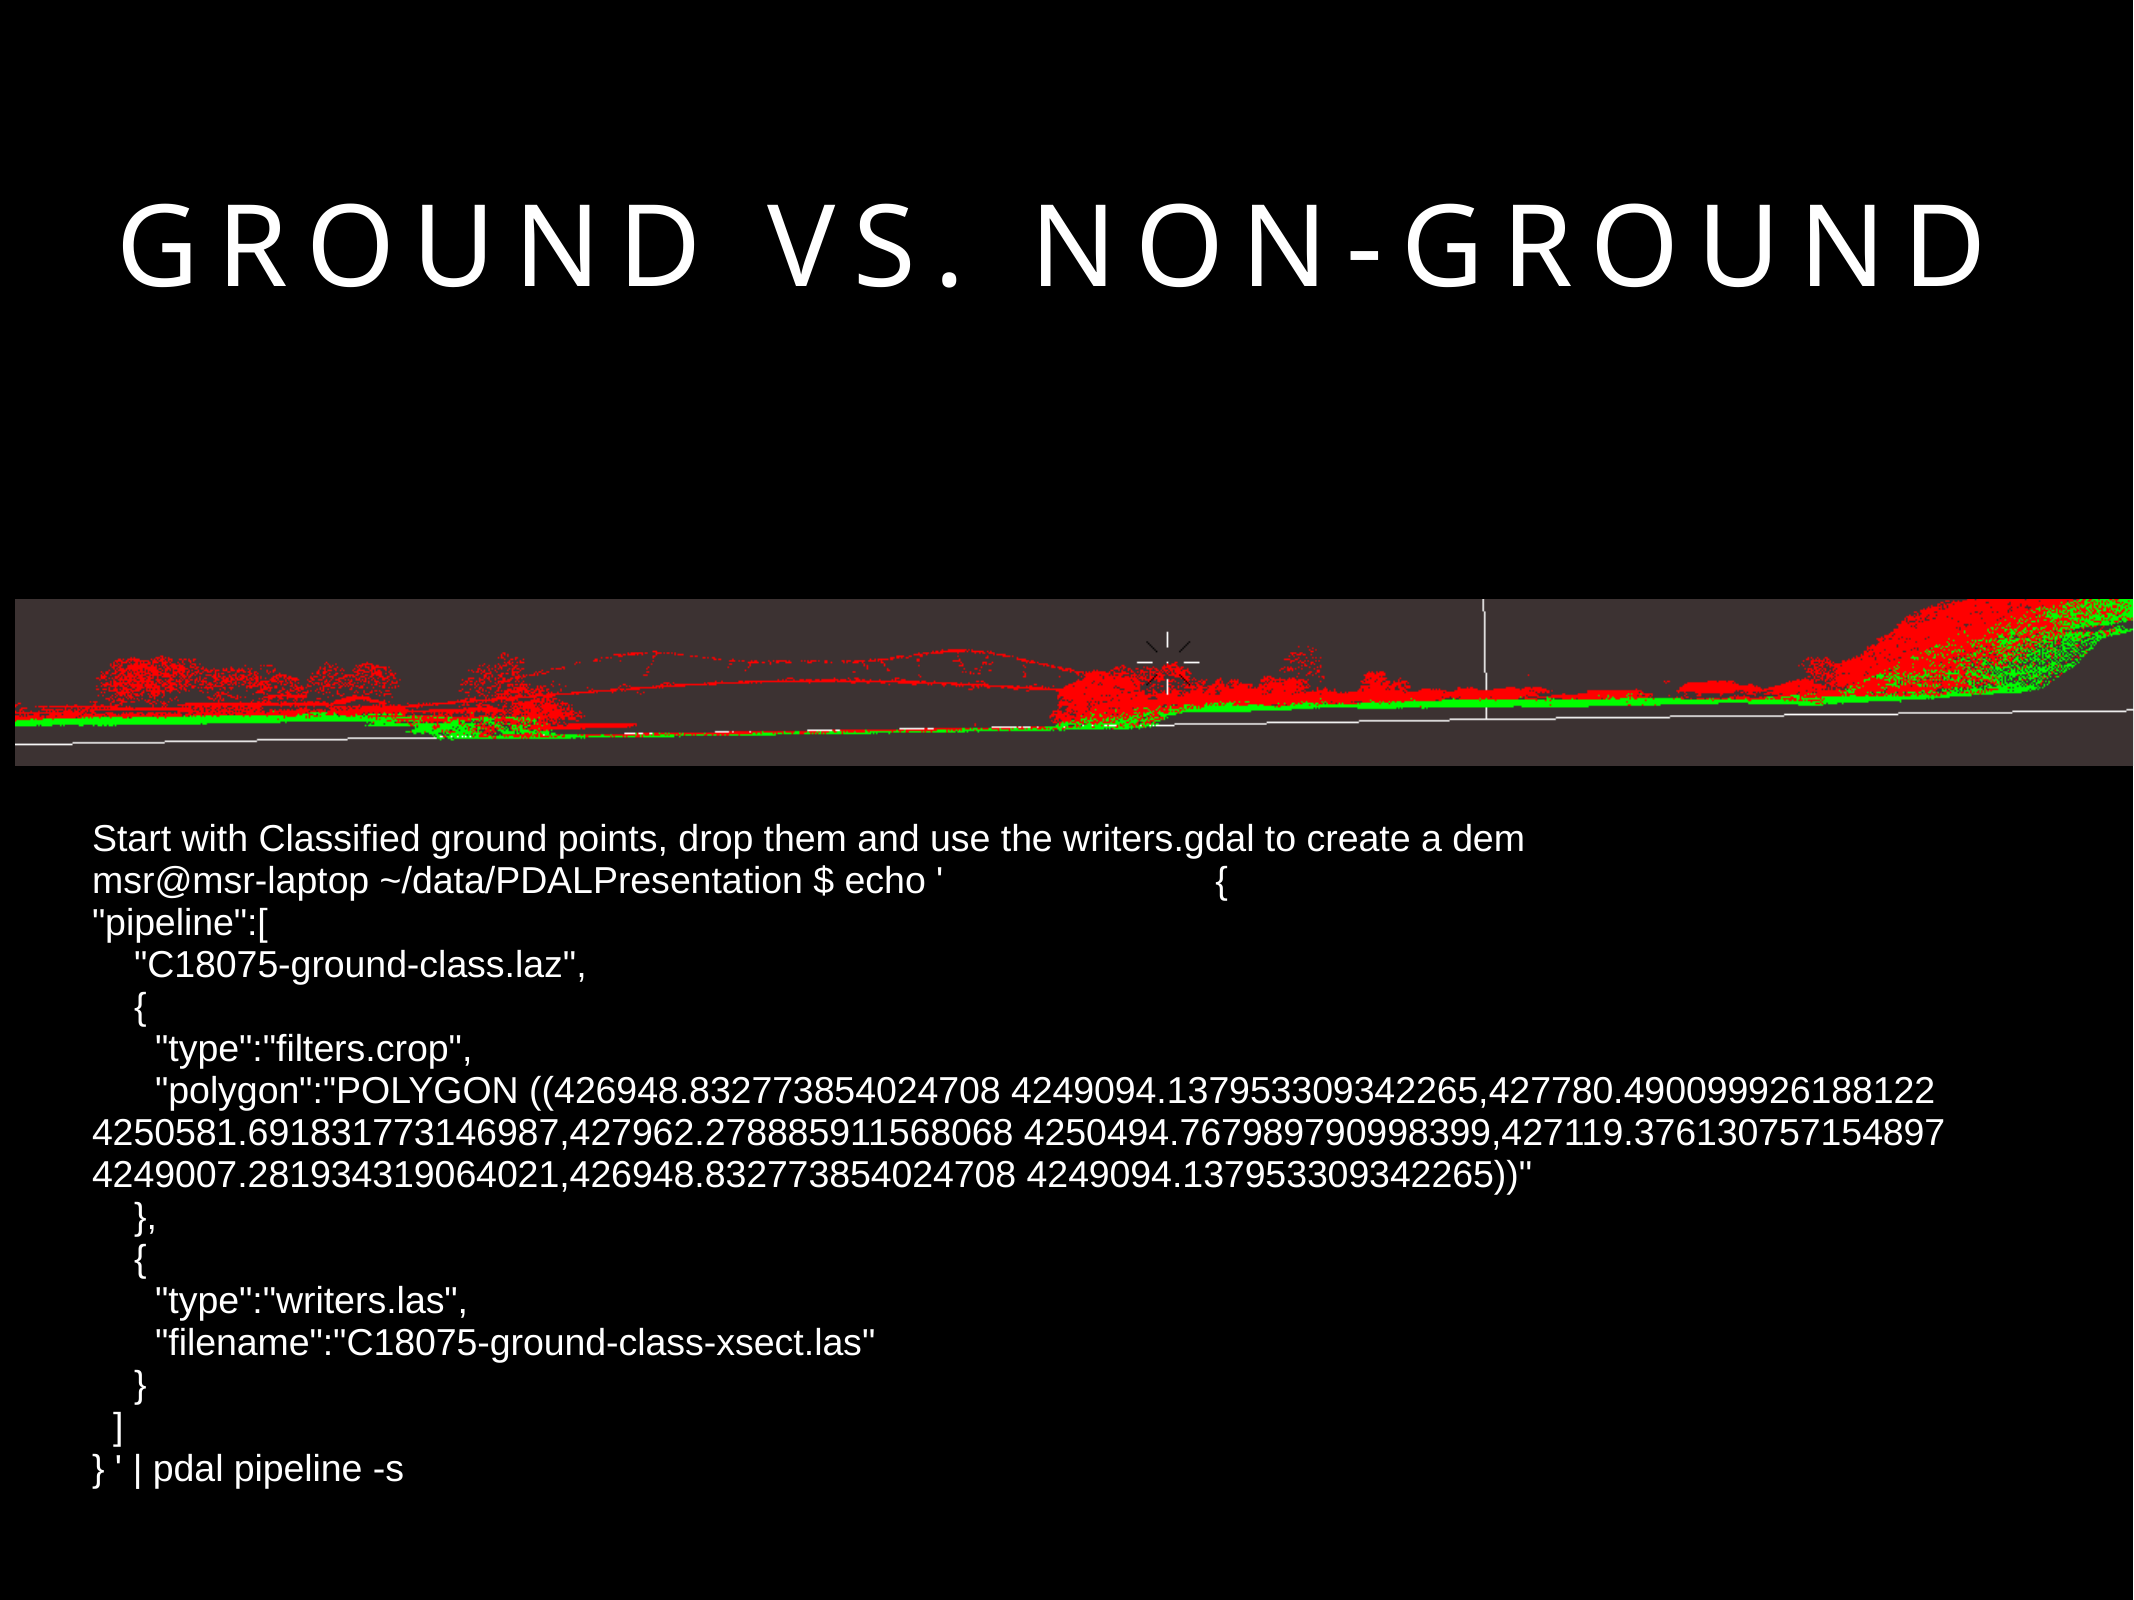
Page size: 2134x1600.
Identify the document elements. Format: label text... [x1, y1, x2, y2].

picture [15, 599, 2134, 766]
text_box Start with Classified ground points, drop them and use the writers.gdal to create a dem msr@msr-laptop ~/data/PDALPresentation $ echo ' { "pipeline":[ "C18075-ground-class.laz", { "type":"filters.crop", "polygon":"POLYGON ((426948.832773854024708 4249094.137953309342265,427780.490099926188122 4250581.691831773146987,427962.278885911568068 4250494.767989790998399,427119.376130757154897 4249007.281934319064021,426948.832773854024708 4249094.137953309342265))" }, { "type":"writers.las", "filename":"C18075-ground-class-xsect.las" } ] } ' | pdal pipeline -s [77, 810, 1966, 1497]
title Ground vs. Non-ground [108, 164, 2025, 405]
